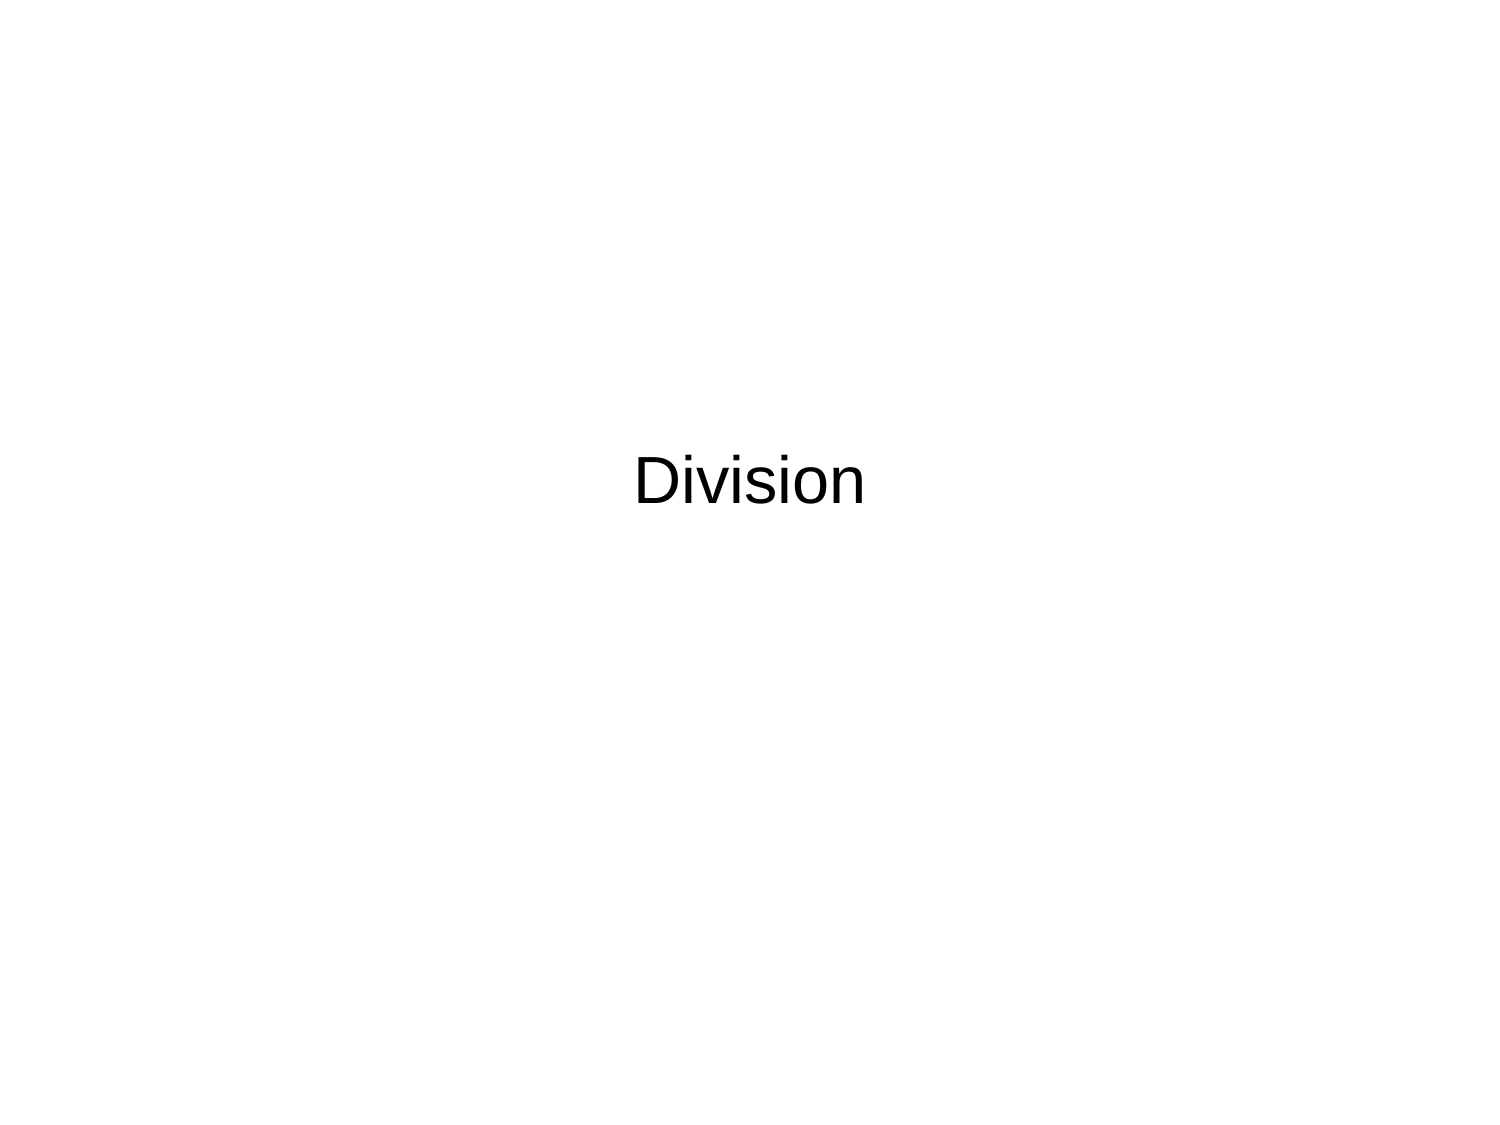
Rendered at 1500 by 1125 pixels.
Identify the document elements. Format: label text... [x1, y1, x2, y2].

subtitle Division [75, 44, 1425, 916]
